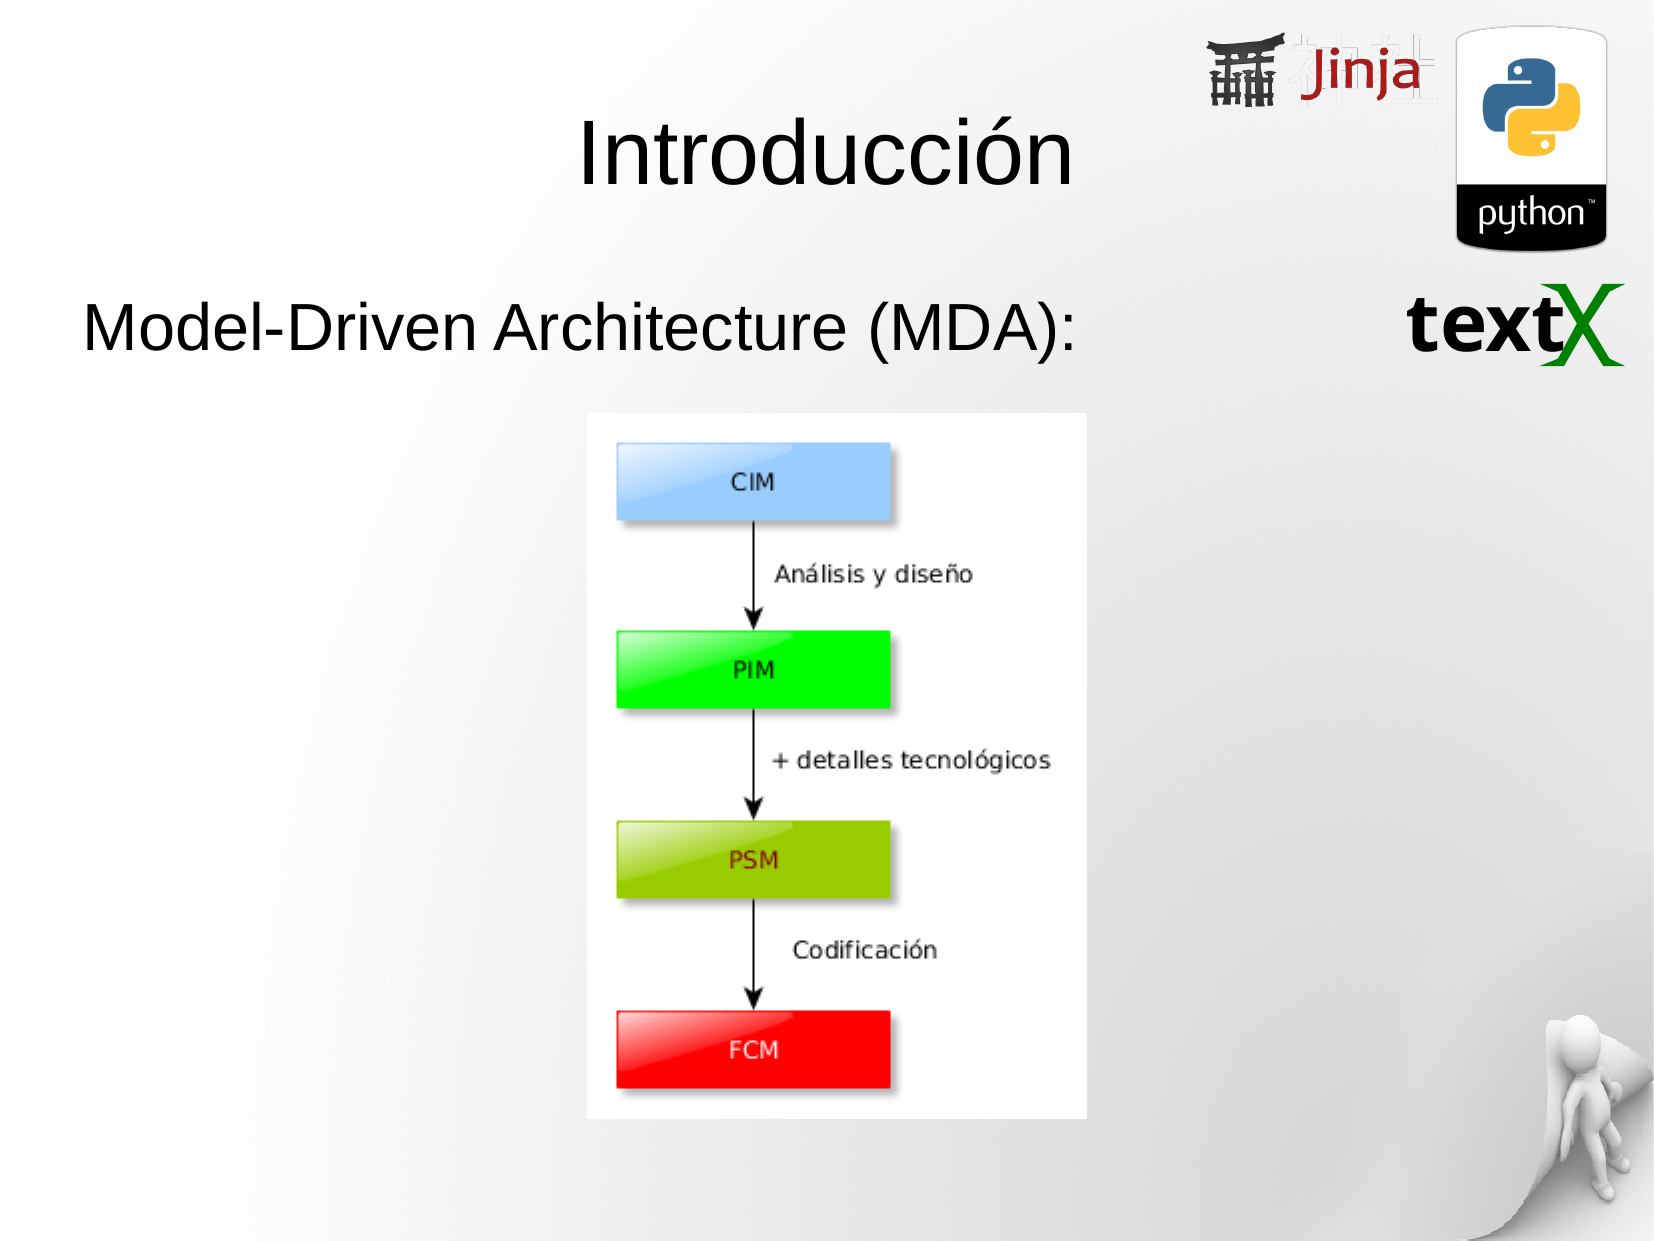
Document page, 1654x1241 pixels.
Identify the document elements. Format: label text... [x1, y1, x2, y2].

picture [0, 0, 1654, 1241]
title Introducción [82, 49, 1571, 257]
subtitle Model-Driven Architecture (MDA): [82, 290, 1571, 1010]
